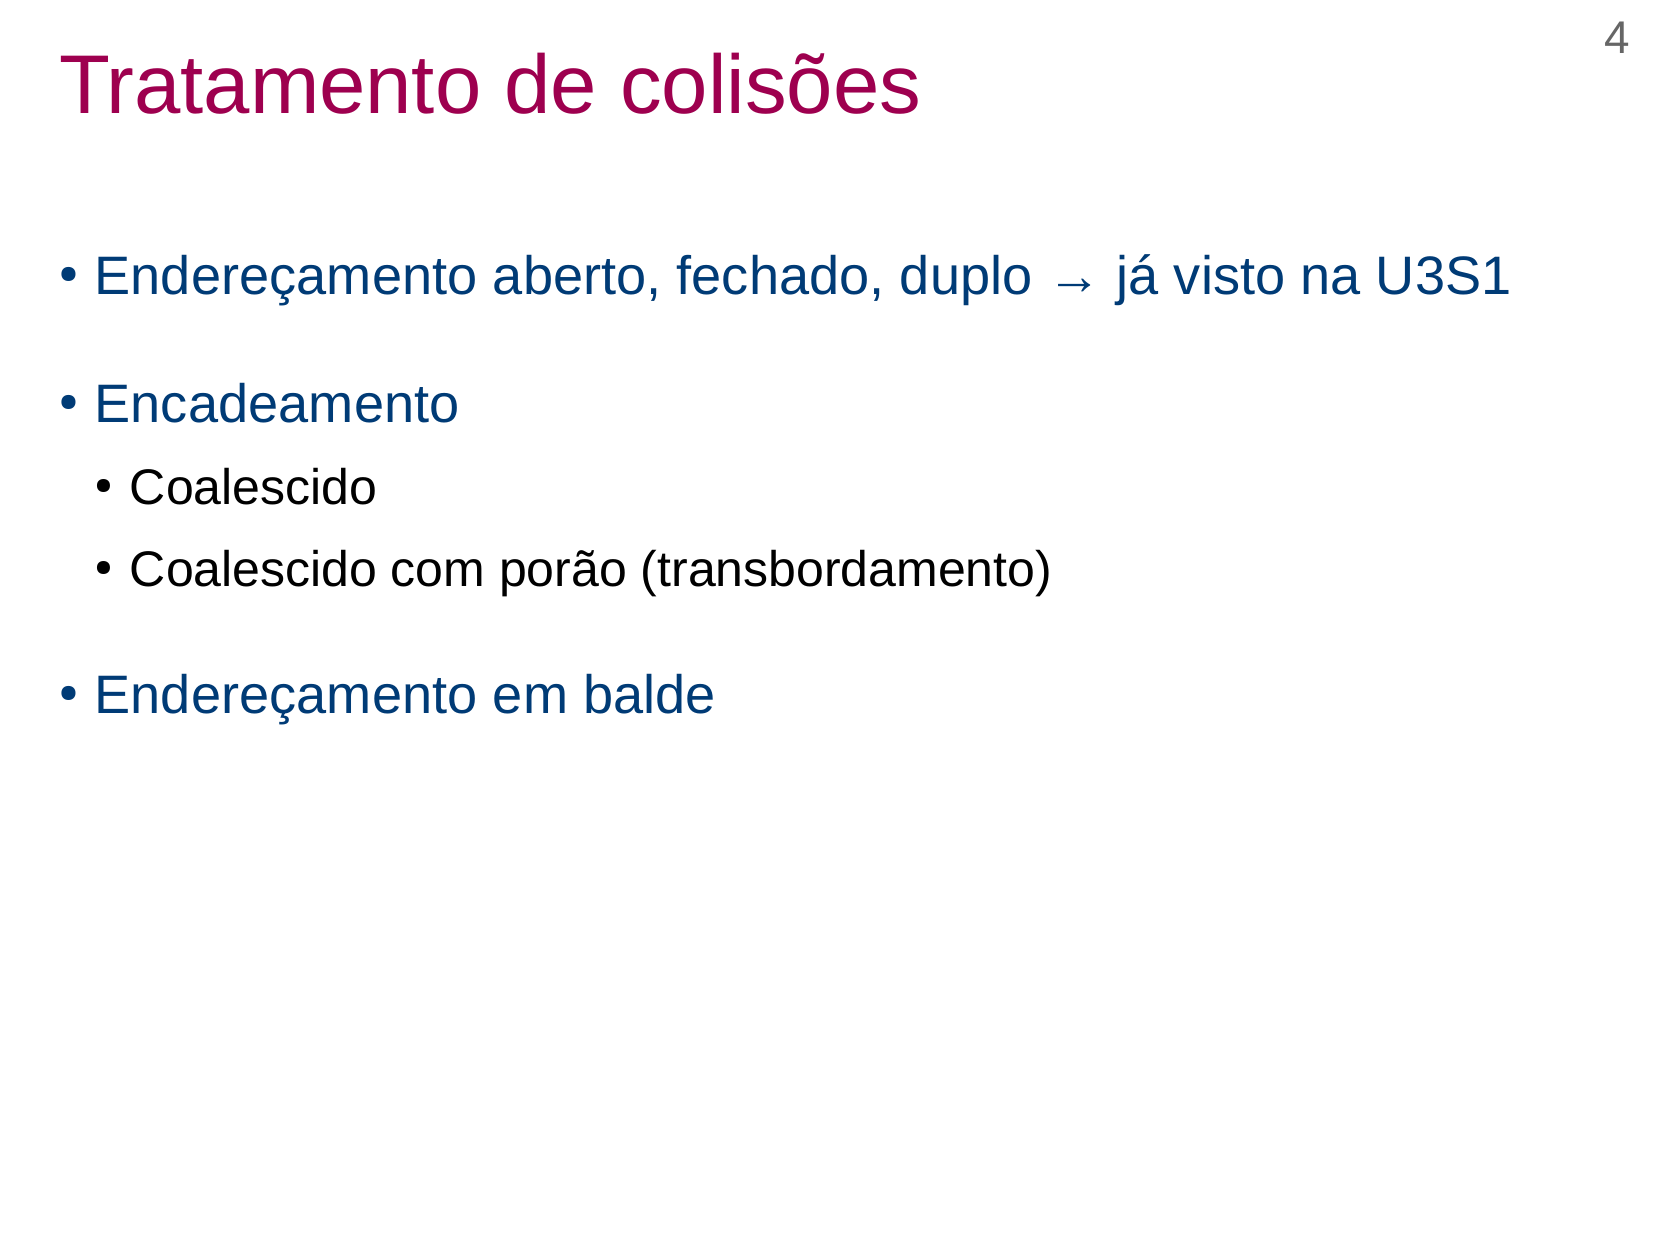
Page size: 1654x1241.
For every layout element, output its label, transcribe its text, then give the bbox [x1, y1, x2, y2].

title Tratamento de colisões [59, 29, 1595, 148]
list Endereçamento aberto, fechado, duplo → já visto na U3S1 Encadeamento Coalescido Coalescido com porão (transbordamento) Endereçamento em balde [59, 236, 1595, 1211]
